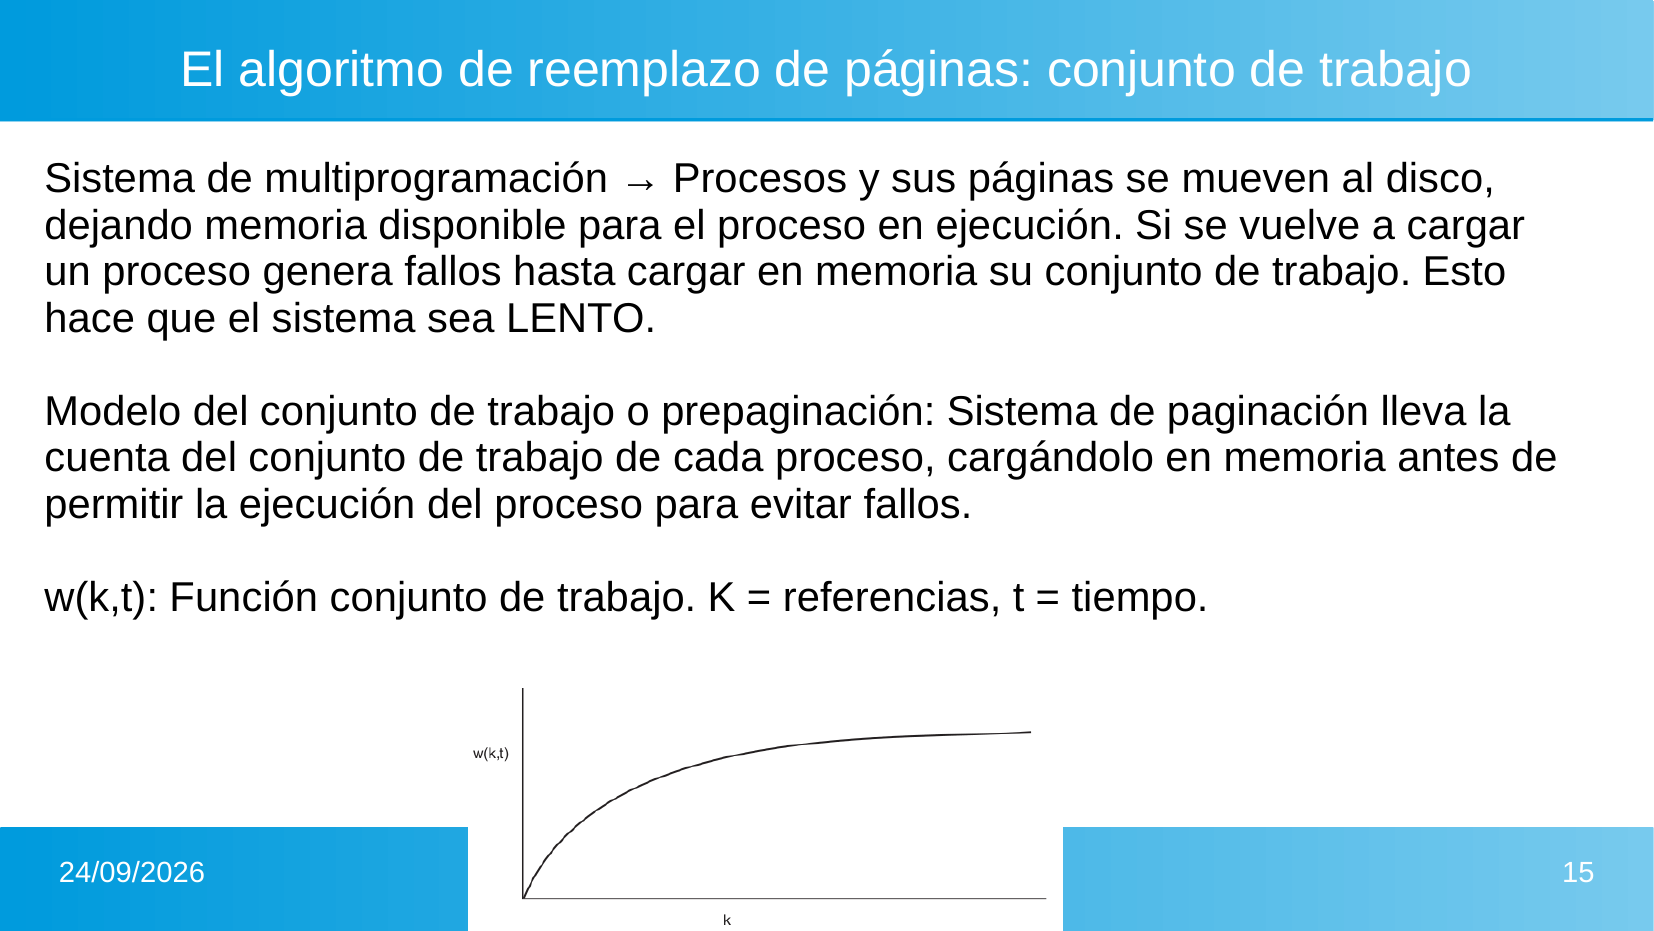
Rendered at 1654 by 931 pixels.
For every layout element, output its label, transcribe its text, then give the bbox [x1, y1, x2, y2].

text_box Sistema de multiprogramación → Procesos y sus páginas se mueven al disco, dejando memoria disponible para el proceso en ejecución. Si se vuelve a cargar un proceso genera fallos hasta cargar en memoria su conjunto de trabajo. Esto hace que el sistema sea LENTO. Modelo del conjunto de trabajo o prepaginación: Sistema de paginación lleva la cuenta del conjunto de trabajo de cada proceso, cargándolo en memoria antes de permitir la ejecución del proceso para evitar fallos. w(k,t): Función conjunto de trabajo. K = referencias, t = tiempo. [29, 147, 1595, 628]
picture [468, 679, 1063, 931]
title El algoritmo de reemplazo de páginas: conjunto de trabajo [59, 29, 1595, 108]
